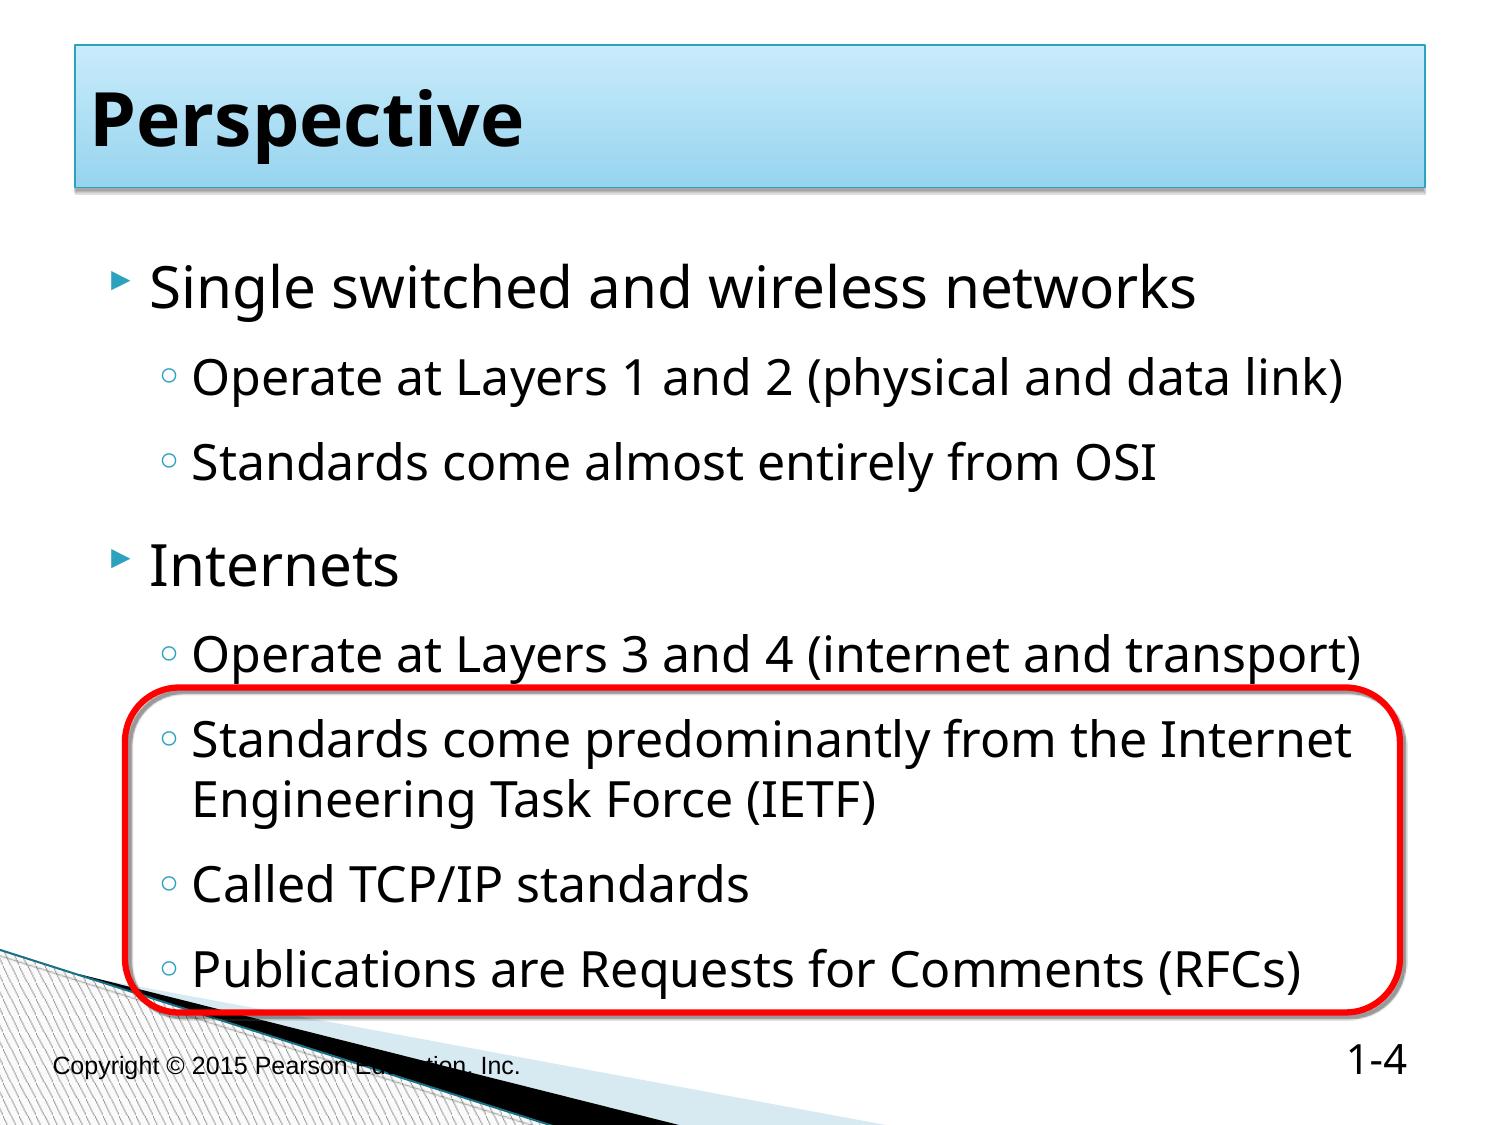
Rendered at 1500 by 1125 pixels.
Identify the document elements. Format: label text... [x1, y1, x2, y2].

title Perspective [75, 45, 1425, 188]
picture [0, 952, 543, 1125]
list Single switched and wireless networks Operate at Layers 1 and 2 (physical and data link) Standards come almost entirely from OSI Internets Operate at Layers 3 and 4 (internet and transport) Standards come predominantly from the Internet Engineering Task Force (IETF) Called TCP/IP standards Publications are Requests for Comments (RFCs) [75, 242, 1425, 1025]
footer Copyright © 2015 Pearson Education, Inc. [37, 1040, 550, 1088]
slide_number 1-<number> [1287, 1037, 1423, 1098]
